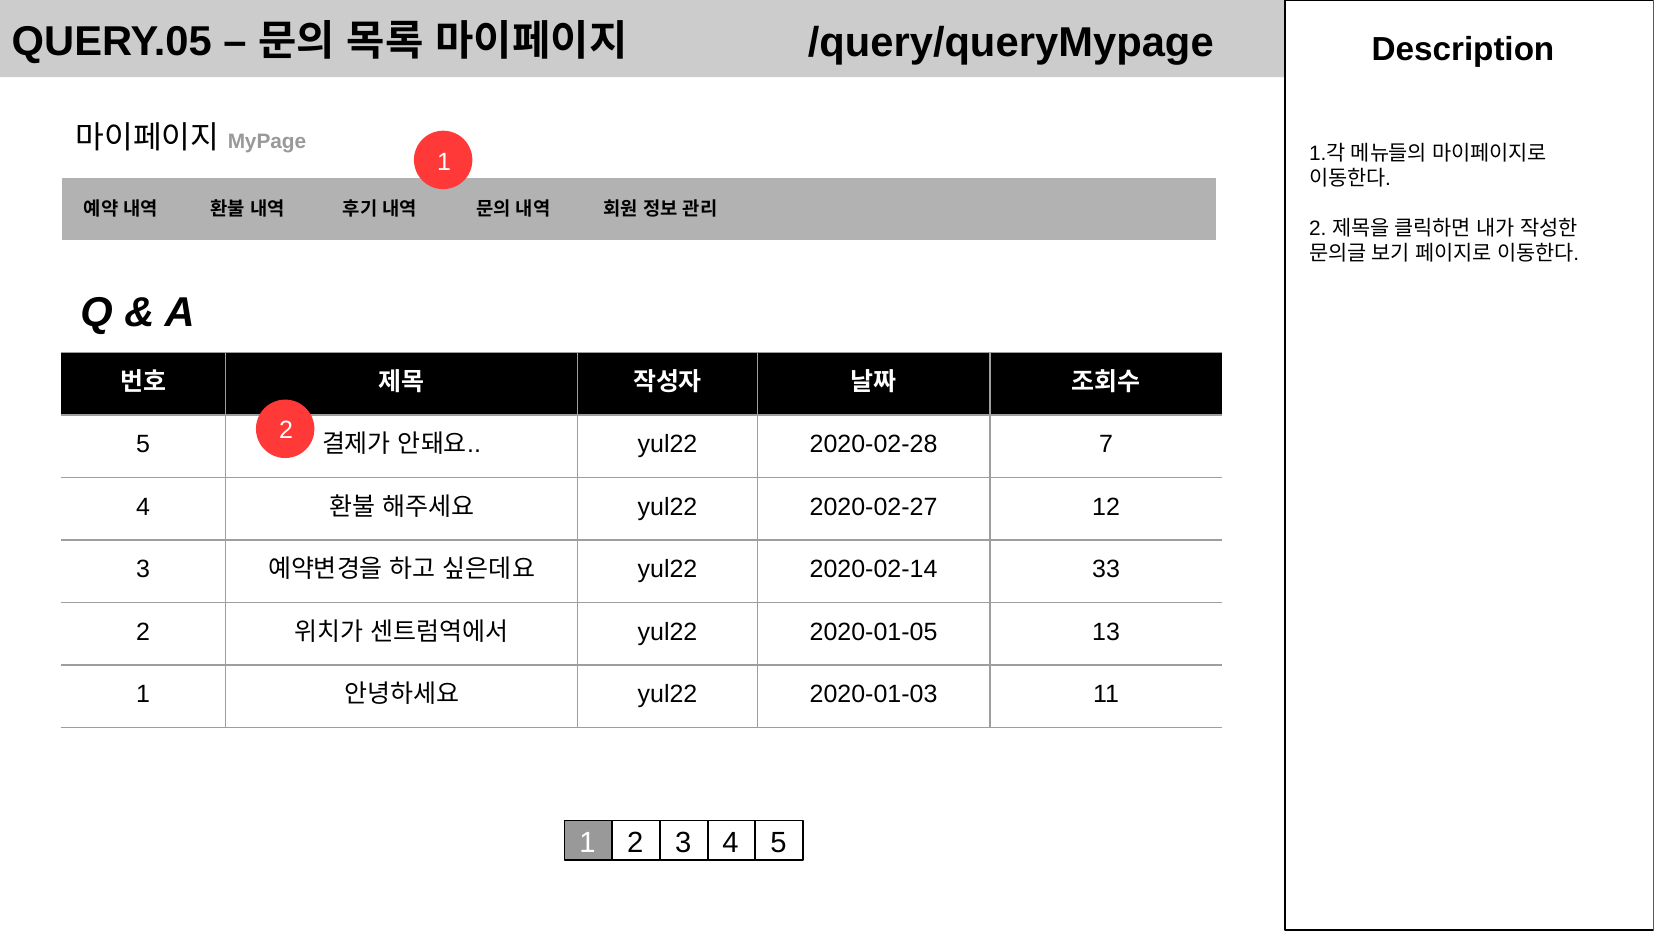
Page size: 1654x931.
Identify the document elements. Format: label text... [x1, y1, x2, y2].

table_cell 위치가 센트럼역에서 [226, 603, 577, 664]
table_header 후기 내역 [314, 178, 446, 240]
table_header 문의 내역 [446, 178, 581, 240]
text_box 4 [707, 820, 755, 861]
table_header 환불 내역 [181, 178, 314, 240]
text_box QUERY.05 – 문의 목록 마이페이지 [0, 0, 792, 78]
table_cell 예약변경을 하고 싶은데요 [226, 541, 577, 602]
table_header 날짜 [758, 353, 989, 414]
table_cell 환불 해주세요 [226, 478, 577, 539]
text_box 2 [612, 820, 660, 861]
text_box 1 [564, 820, 612, 861]
table_cell 33 [991, 541, 1222, 602]
table_cell 4 [61, 478, 225, 539]
table_cell 13 [991, 603, 1222, 664]
table_header 번호 [61, 353, 225, 414]
table_cell 5 [61, 416, 225, 477]
table_header 회원 정보 관리 [581, 178, 740, 240]
table_header [740, 178, 899, 240]
text_box 마이페이지 MyPage [60, 109, 405, 161]
table_cell 3 [61, 541, 225, 602]
text_box 1.각 메뉴들의 마이페이지로 이동한다. 2. 제목을 클릭하면 내가 작성한 문의글 보기 페이지로 이동한다. [1291, 95, 1641, 931]
text_box 3 [660, 820, 707, 861]
table_cell 7 [991, 416, 1222, 477]
table_cell 안녕하세요 [226, 666, 577, 727]
table_cell 11 [991, 666, 1222, 727]
table_cell 2020-02-14 [758, 541, 989, 602]
table_cell yul22 [578, 478, 757, 539]
table_cell yul22 [578, 541, 757, 602]
text_box [1285, 0, 1654, 930]
text_box 5 [755, 820, 803, 861]
table_cell yul22 [578, 416, 757, 477]
table_cell 2 [61, 603, 225, 664]
text_box 2 [255, 399, 315, 459]
table_cell 2020-01-03 [758, 666, 989, 727]
table_cell 1 [61, 666, 225, 727]
text_box /query/queryMypage [792, 0, 1285, 78]
table_cell 2020-02-28 [758, 416, 989, 477]
table_cell yul22 [578, 666, 757, 727]
table_header 조회수 [991, 353, 1222, 414]
table_header 예약 내역 [62, 178, 181, 240]
table_header [899, 178, 1057, 240]
table_cell 2020-01-05 [758, 603, 989, 664]
text_box 1 [413, 130, 473, 190]
table_header 작성자 [578, 353, 757, 414]
table_header [1057, 178, 1216, 240]
table_header 제목 [226, 353, 577, 414]
table_cell 결제가 안돼요.. [226, 416, 577, 477]
table_cell 12 [991, 478, 1222, 539]
text_box Description [1291, 18, 1635, 77]
table_cell 2020-02-27 [758, 478, 989, 539]
table_cell yul22 [578, 603, 757, 664]
text_box Q & A [63, 280, 212, 340]
